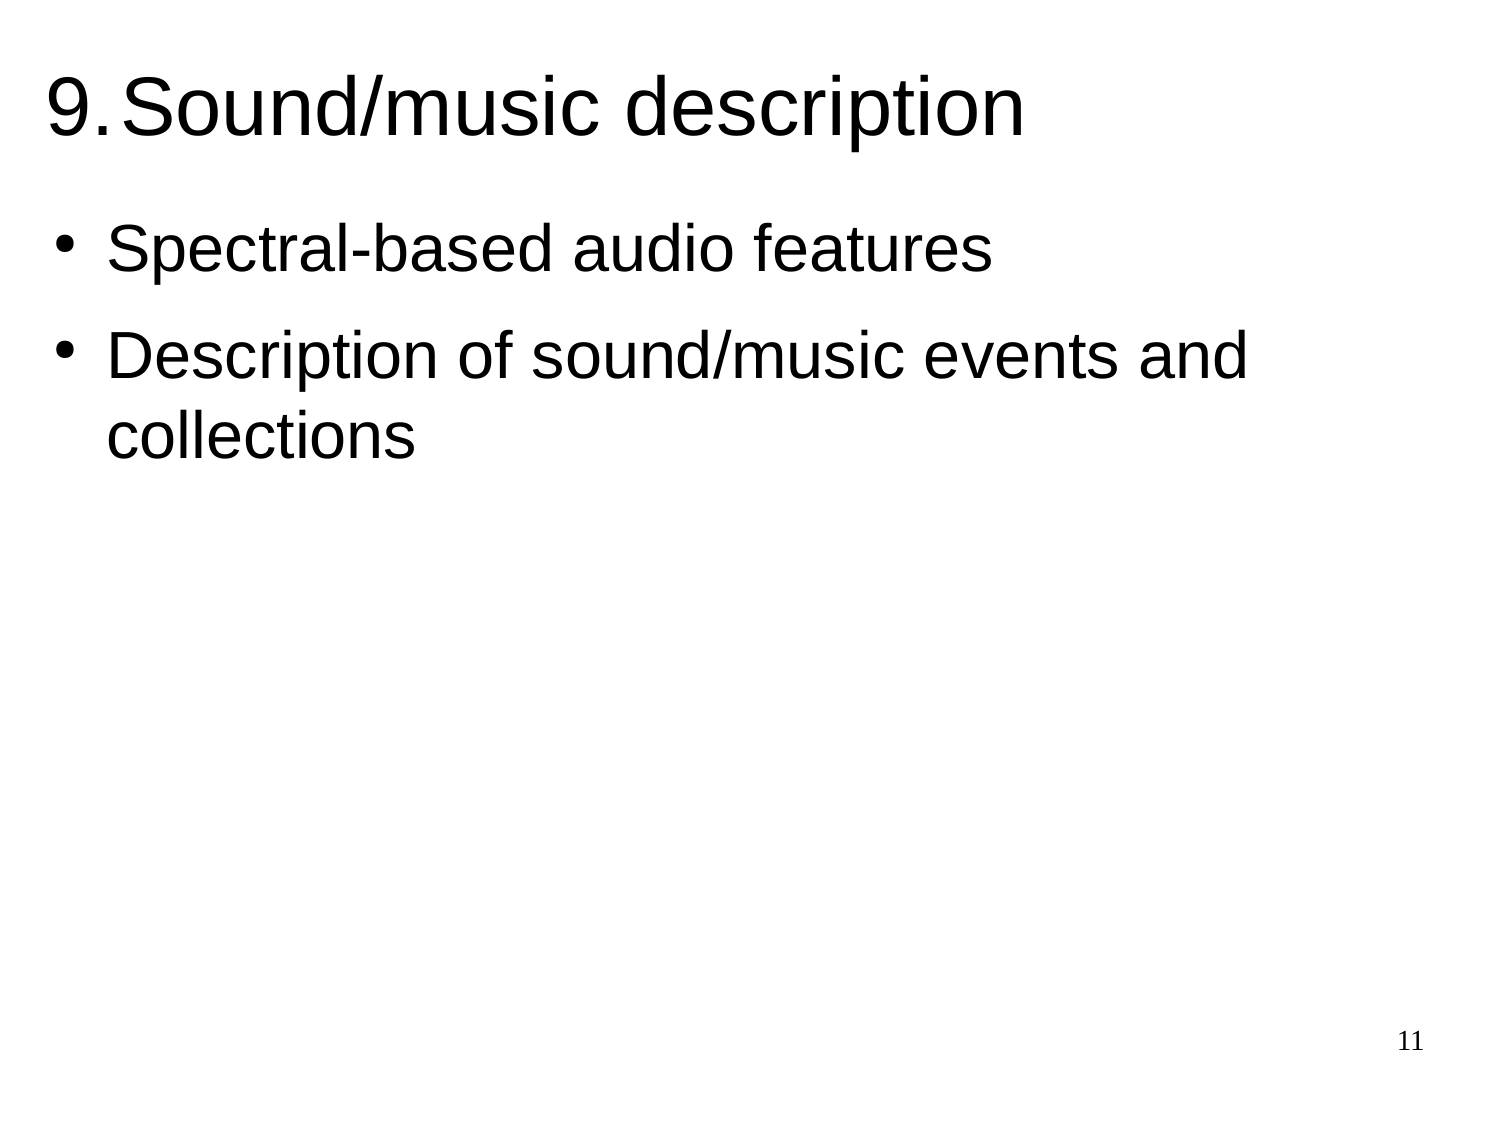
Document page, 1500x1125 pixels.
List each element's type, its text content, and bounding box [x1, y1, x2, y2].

list Spectral-based audio features Description of sound/music events and collections [35, 200, 1416, 1111]
title 9. Sound/music description [45, 13, 1396, 200]
